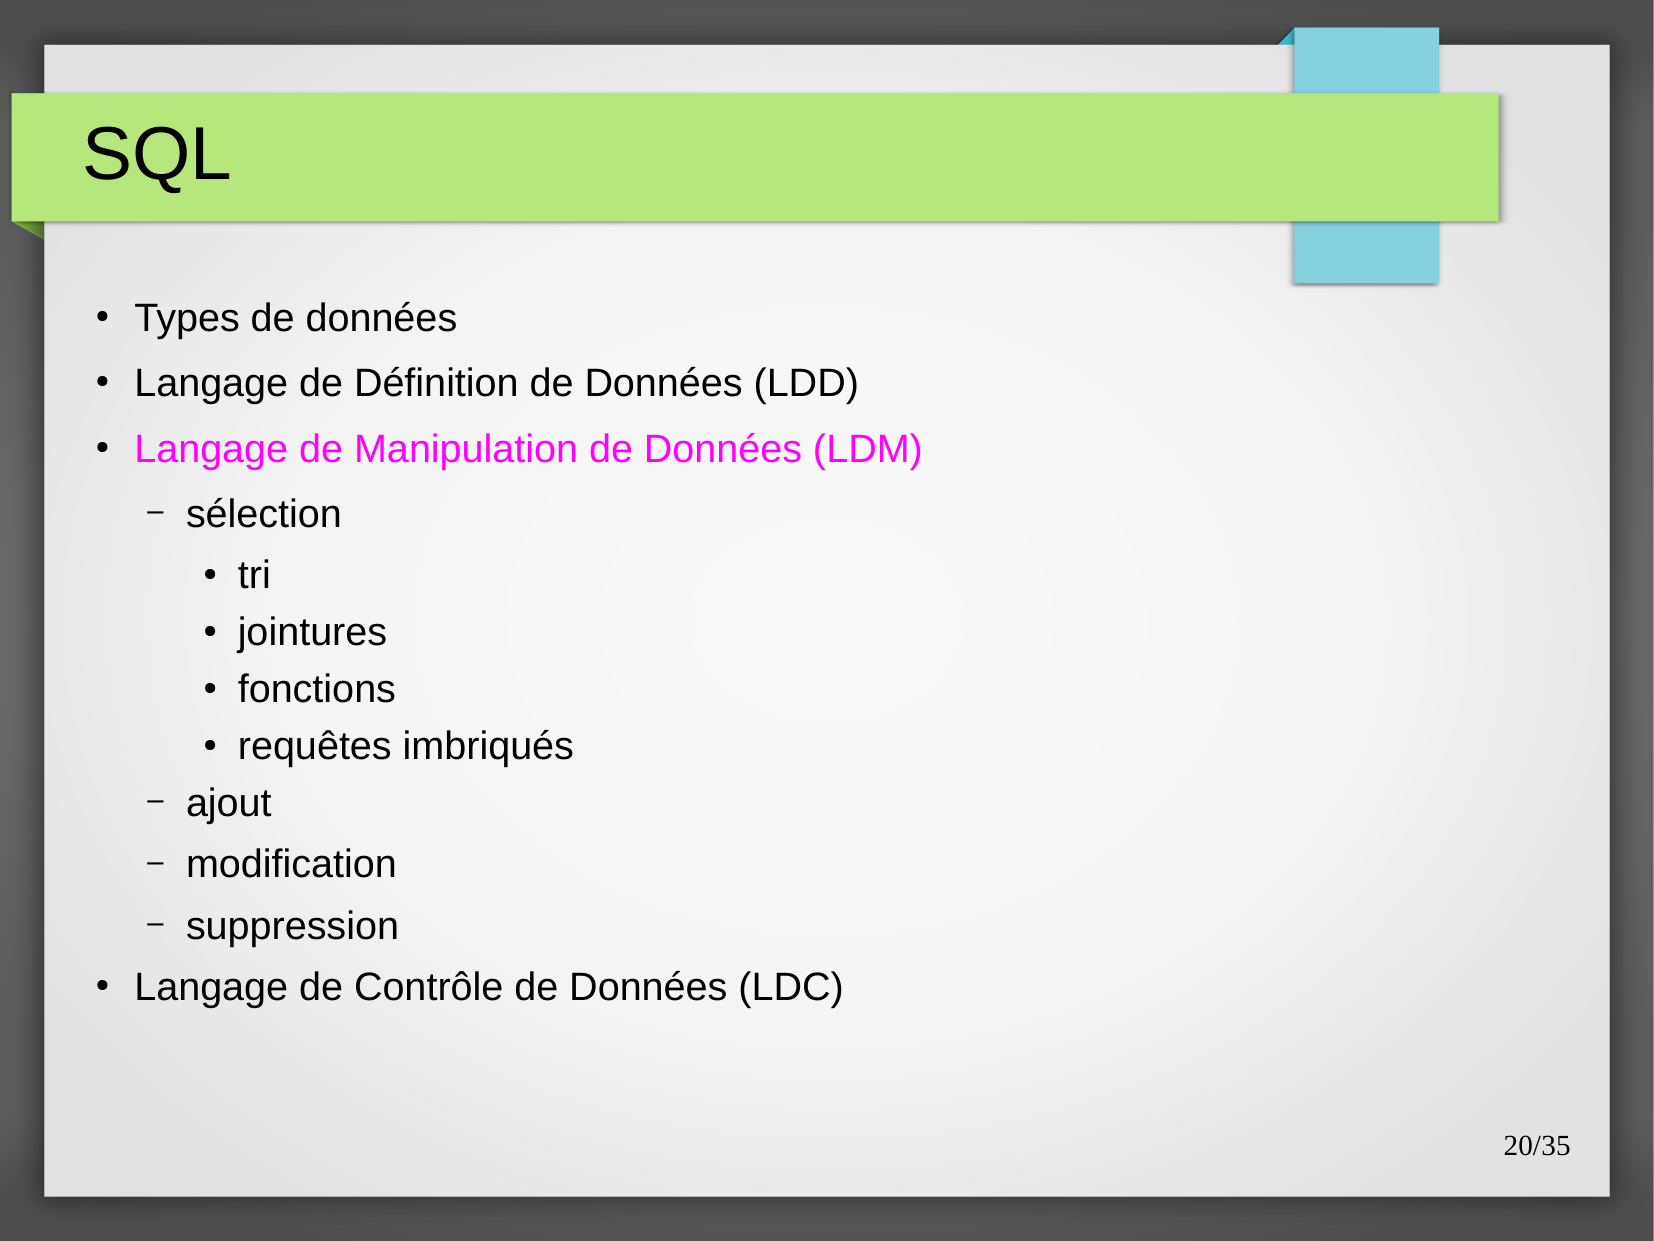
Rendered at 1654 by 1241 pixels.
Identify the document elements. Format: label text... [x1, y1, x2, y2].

picture [0, 0, 1654, 1241]
title SQL [82, 94, 1264, 213]
list Types de données Langage de Définition de Données (LDD) Langage de Manipulation de Données (LDM) sélection tri jointures fonctions requêtes imbriqués ajout modification suppression Langage de Contrôle de Données (LDC) [82, 295, 1571, 1015]
